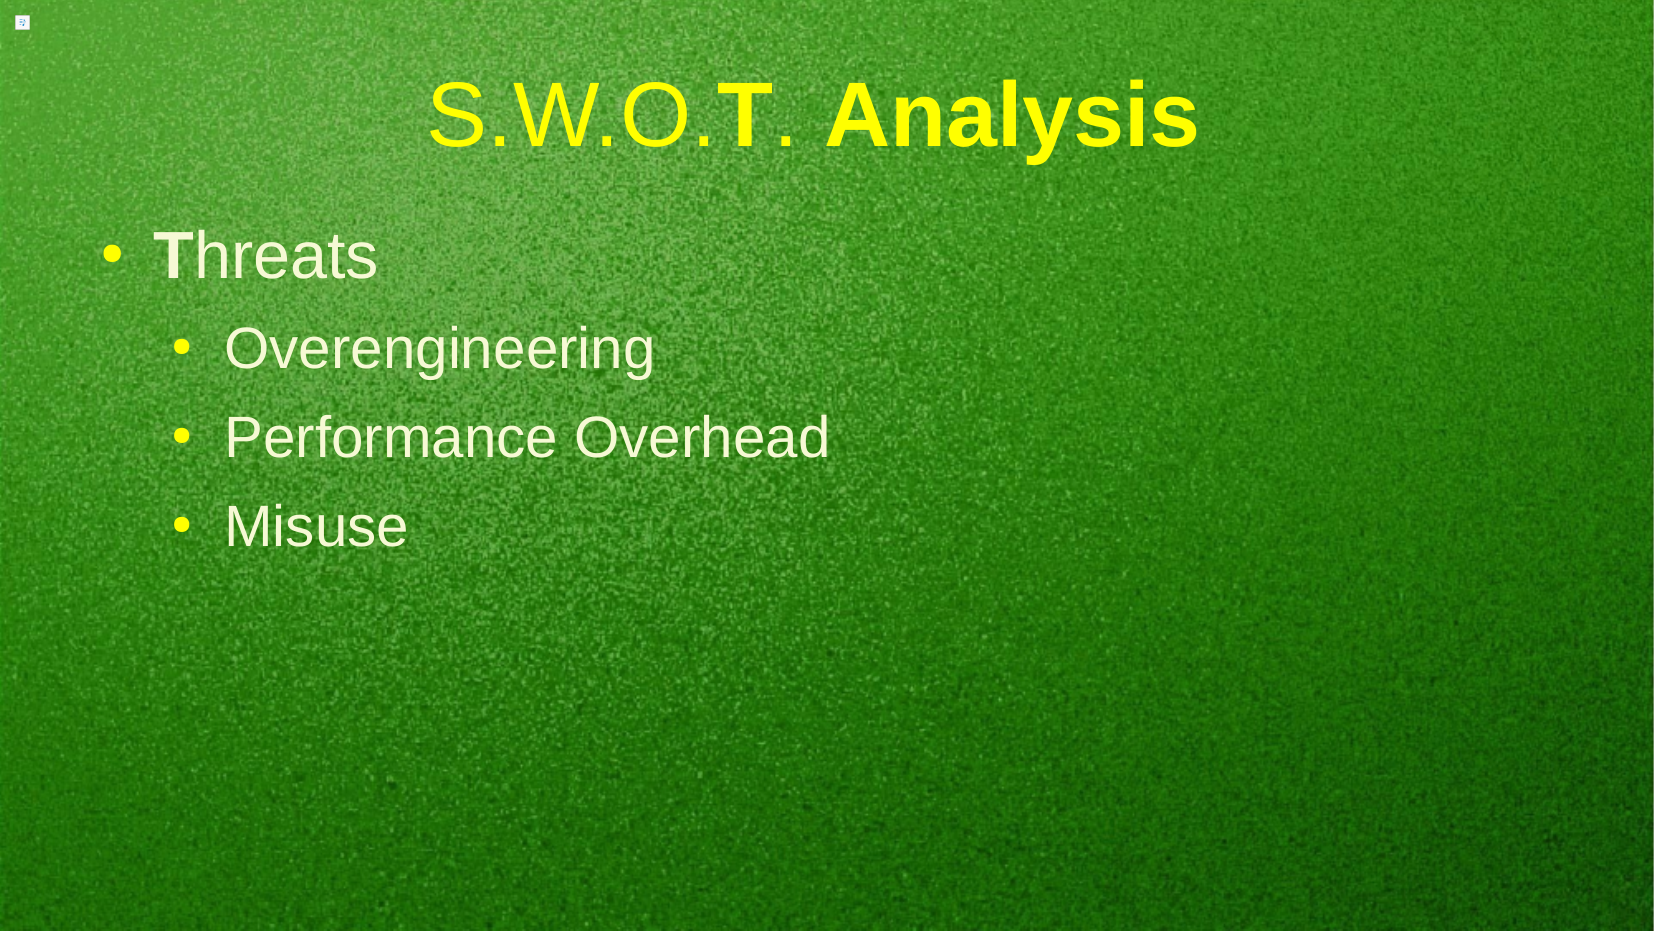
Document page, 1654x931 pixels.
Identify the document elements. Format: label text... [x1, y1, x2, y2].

picture [0, 0, 1654, 931]
text_box [15, 15, 31, 31]
title S.W.O.T. Analysis [82, 37, 1571, 193]
list Threats Overengineering Performance Overhead Misuse [82, 217, 1571, 758]
